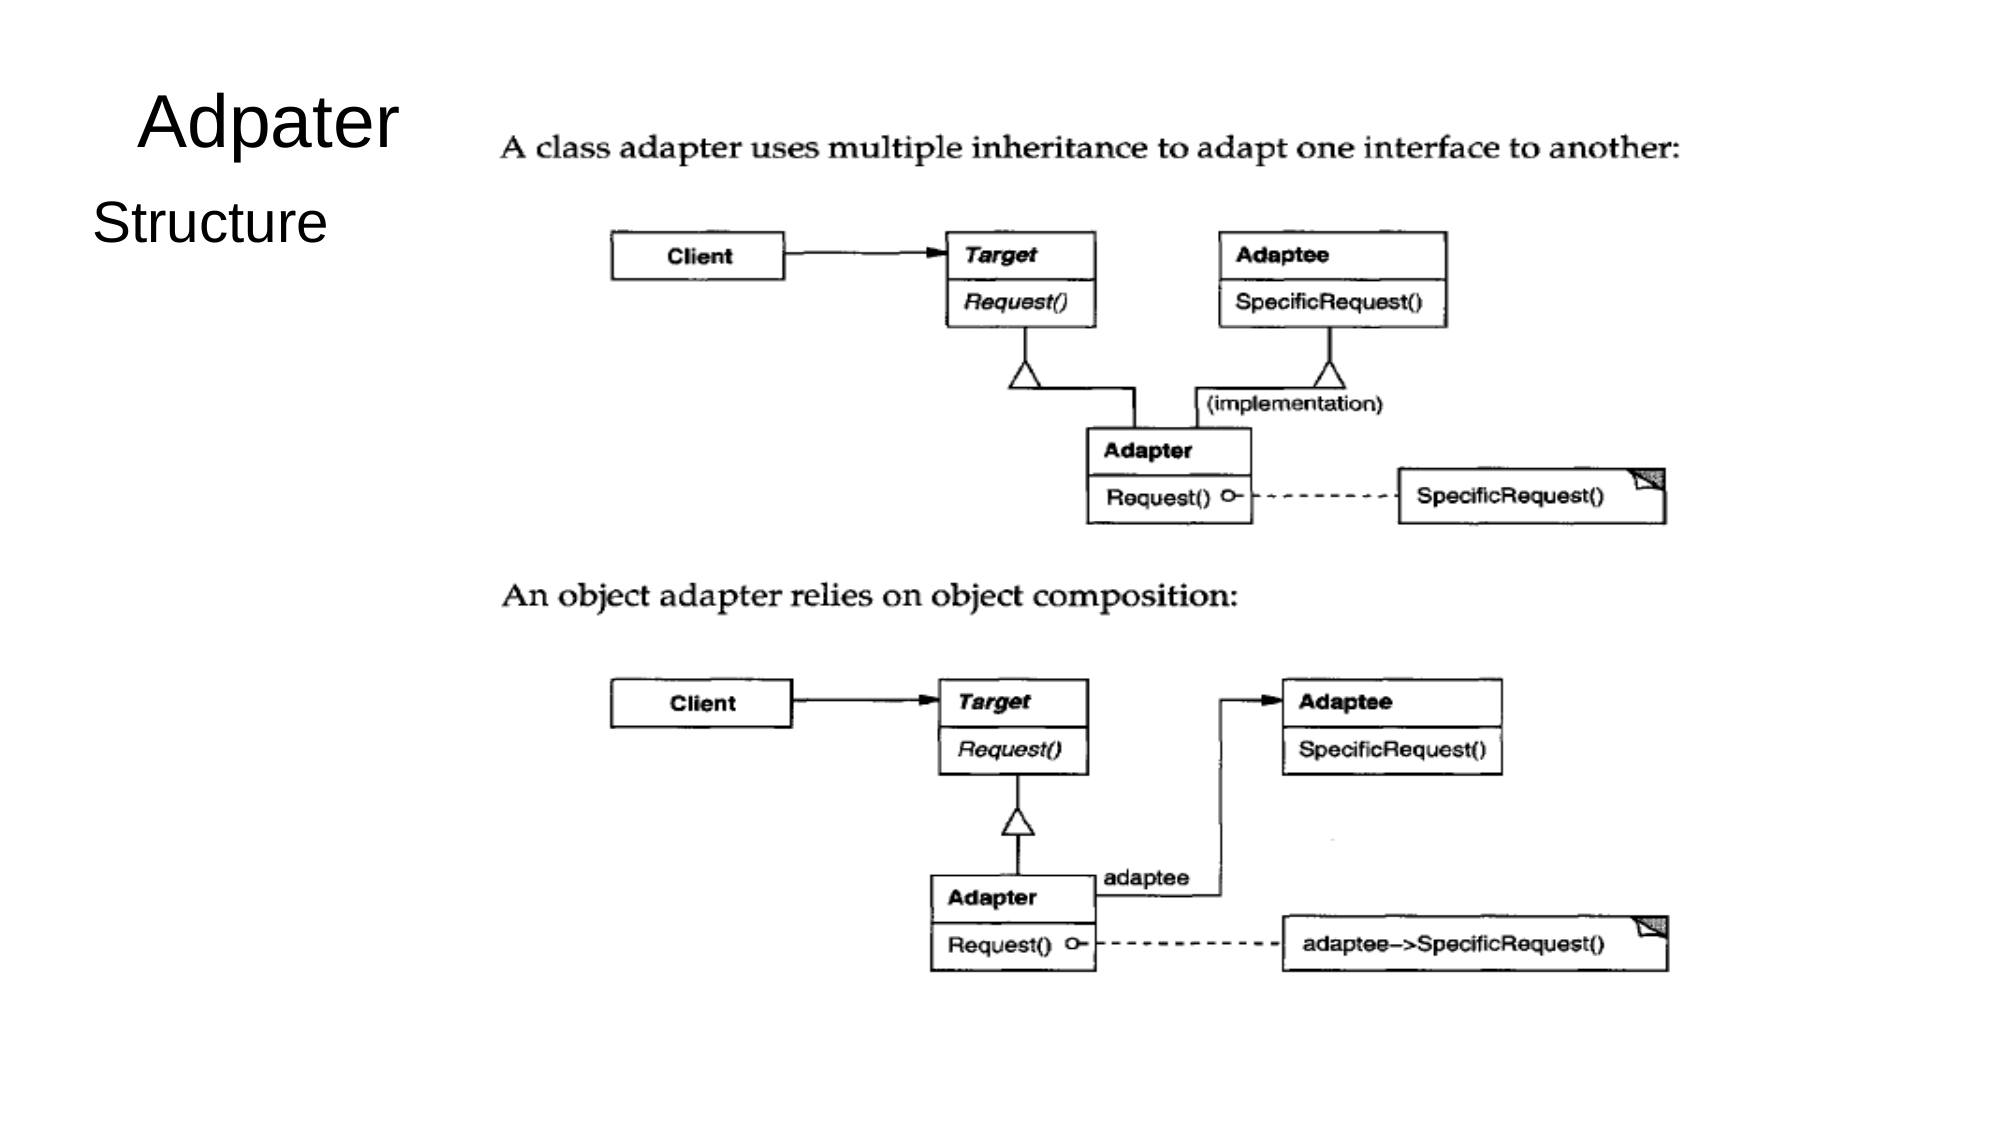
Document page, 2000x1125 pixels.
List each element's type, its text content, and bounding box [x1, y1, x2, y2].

picture [487, 126, 1786, 982]
title Structure [92, 180, 346, 271]
title Adpater [137, 59, 436, 181]
